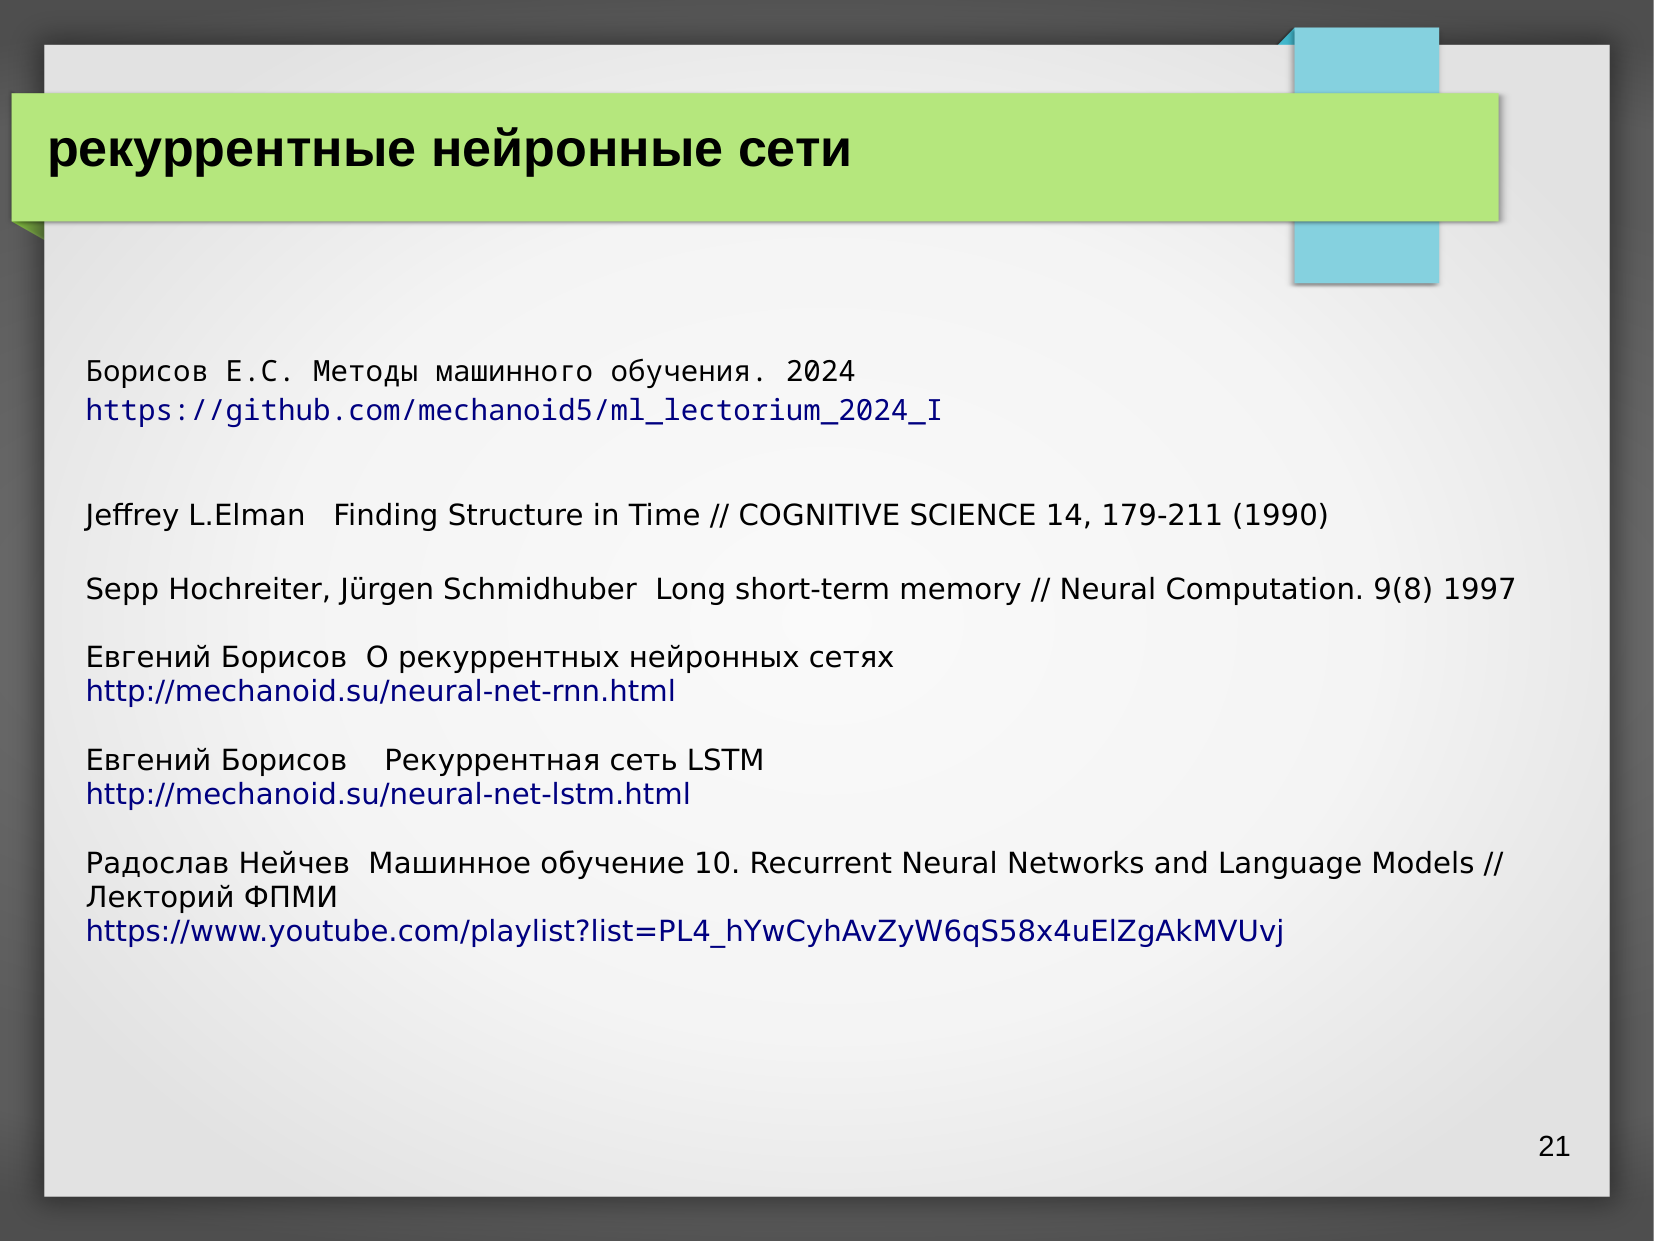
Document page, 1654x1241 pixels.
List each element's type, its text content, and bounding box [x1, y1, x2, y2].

text_box Борисов Е.С. Методы машинного обучения. 2024 https://github.com/mechanoid5/ml_lectorium_2024_I Jeffrey L.Elman Finding Structure in Time // COGNITIVE SCIENCE 14, 179-211 (1990) Sepp Hochreiter, Jürgen Schmidhuber Long short-term memory // Neural Computation. 9(8) 1997 Евгений Борисов О рекуррентных нейронных сетях http://mechanoid.su/neural-net-rnn.html Евгений Борисов Рекуррентная сеть LSTM http://mechanoid.su/neural-net-lstm.html Радослав Нейчев Машинное обучение 10. Recurrent Neural Networks and Language Models // Лекторий ФПМИ https://www.youtube.com/playlist?list=PL4_hYwCyhAvZyW6qS58x4uElZgAkMVUvj [70, 342, 1548, 1009]
title рекуррентные нейронные сети [47, 96, 1536, 201]
picture [0, 0, 1654, 1241]
